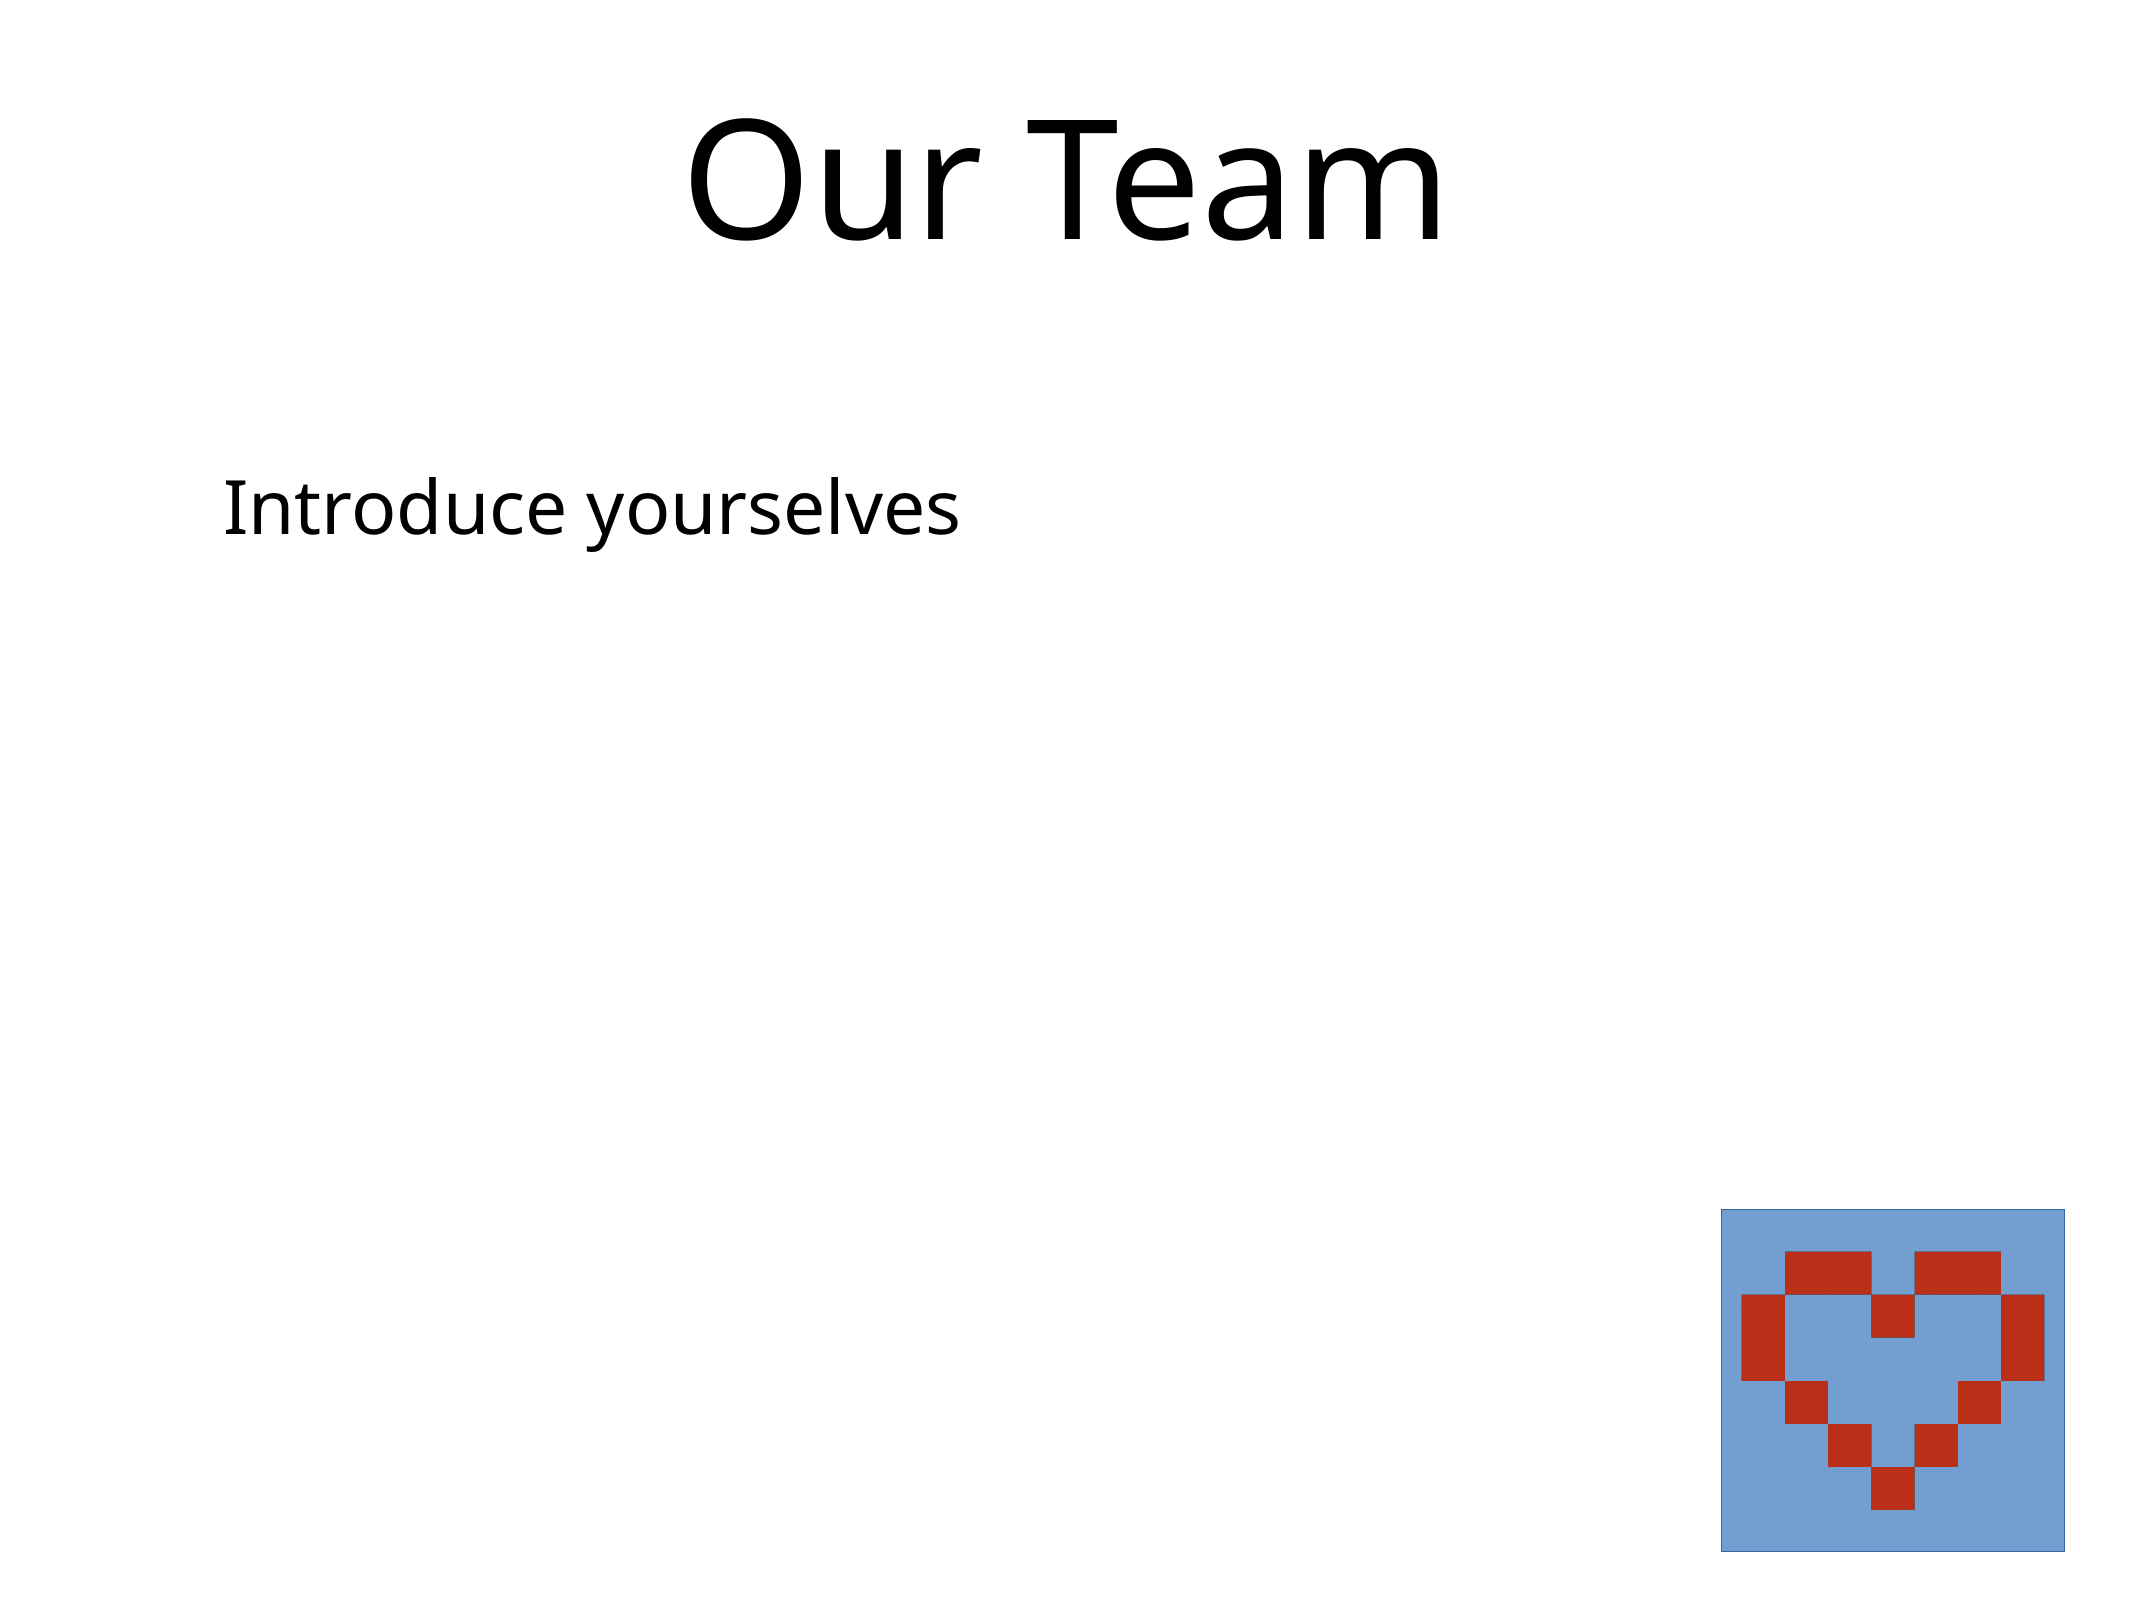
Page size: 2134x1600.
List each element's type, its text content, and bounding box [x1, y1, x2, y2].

text_box Introduce yourselves [208, 446, 1926, 1011]
picture [1721, 1209, 2065, 1552]
text_box Our Team [208, 54, 1926, 397]
